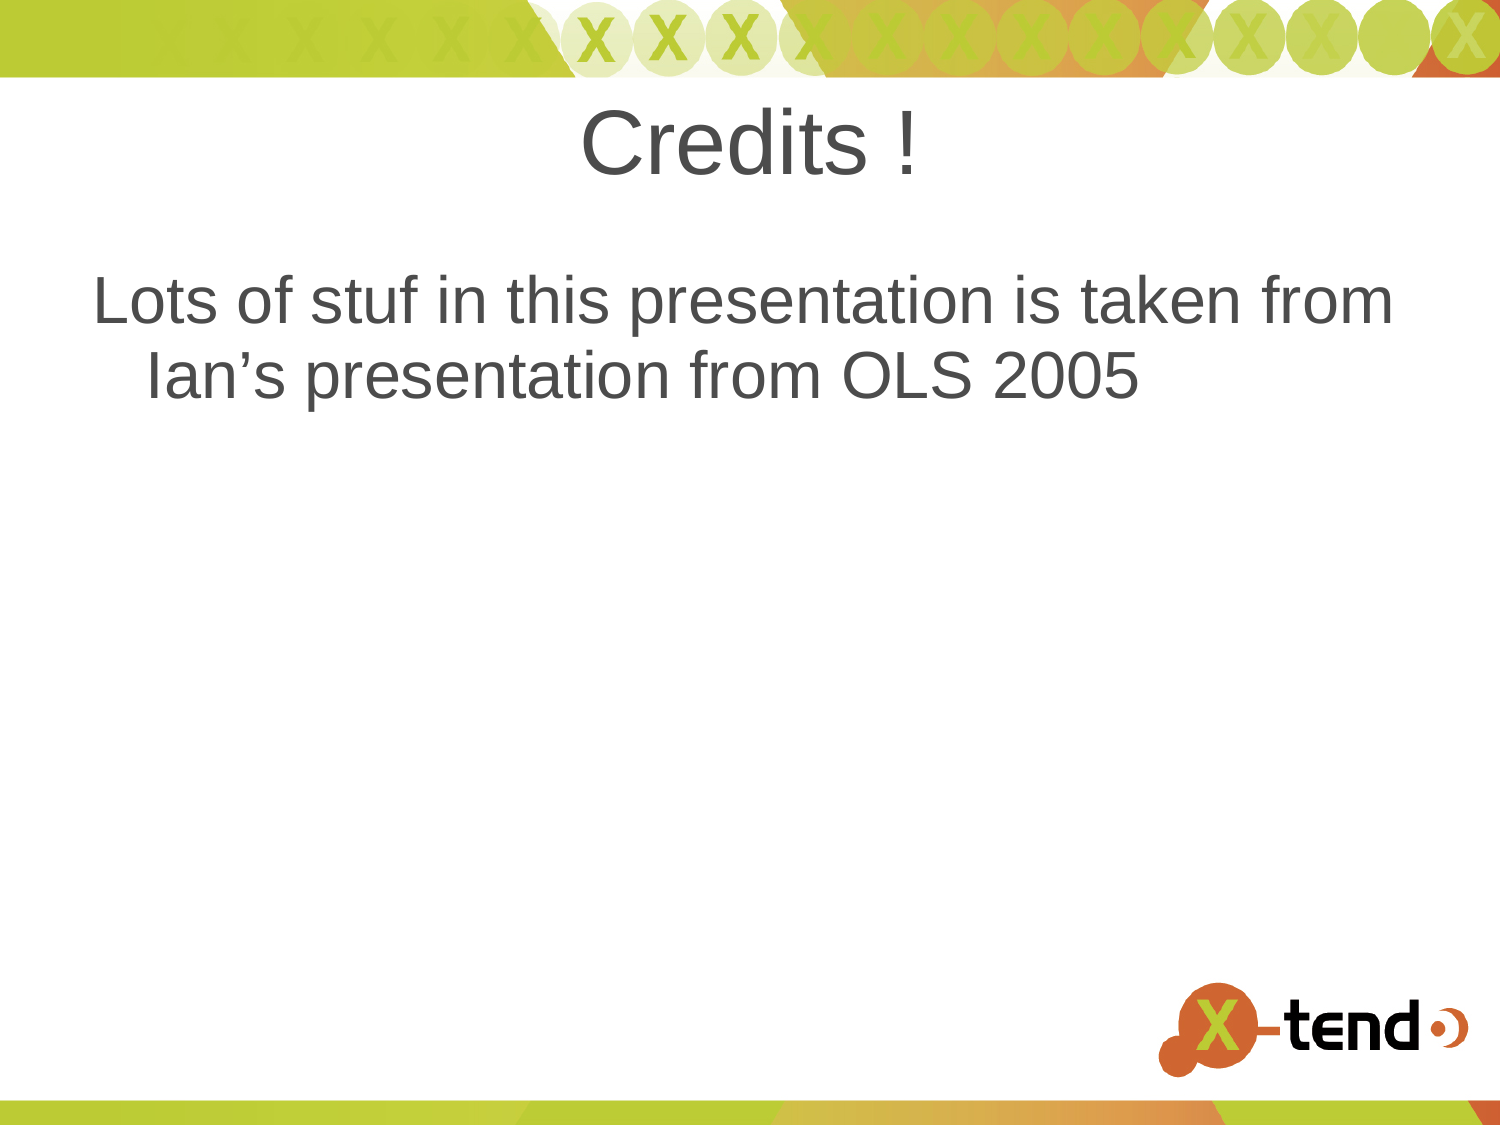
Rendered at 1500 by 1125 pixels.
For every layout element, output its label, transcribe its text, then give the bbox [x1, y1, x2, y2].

list Lots of stuf in this presentation is taken from Ian’s presentation from OLS 2005 [75, 263, 1425, 1006]
title Credits ! [75, 49, 1426, 238]
picture [0, 0, 1500, 1125]
